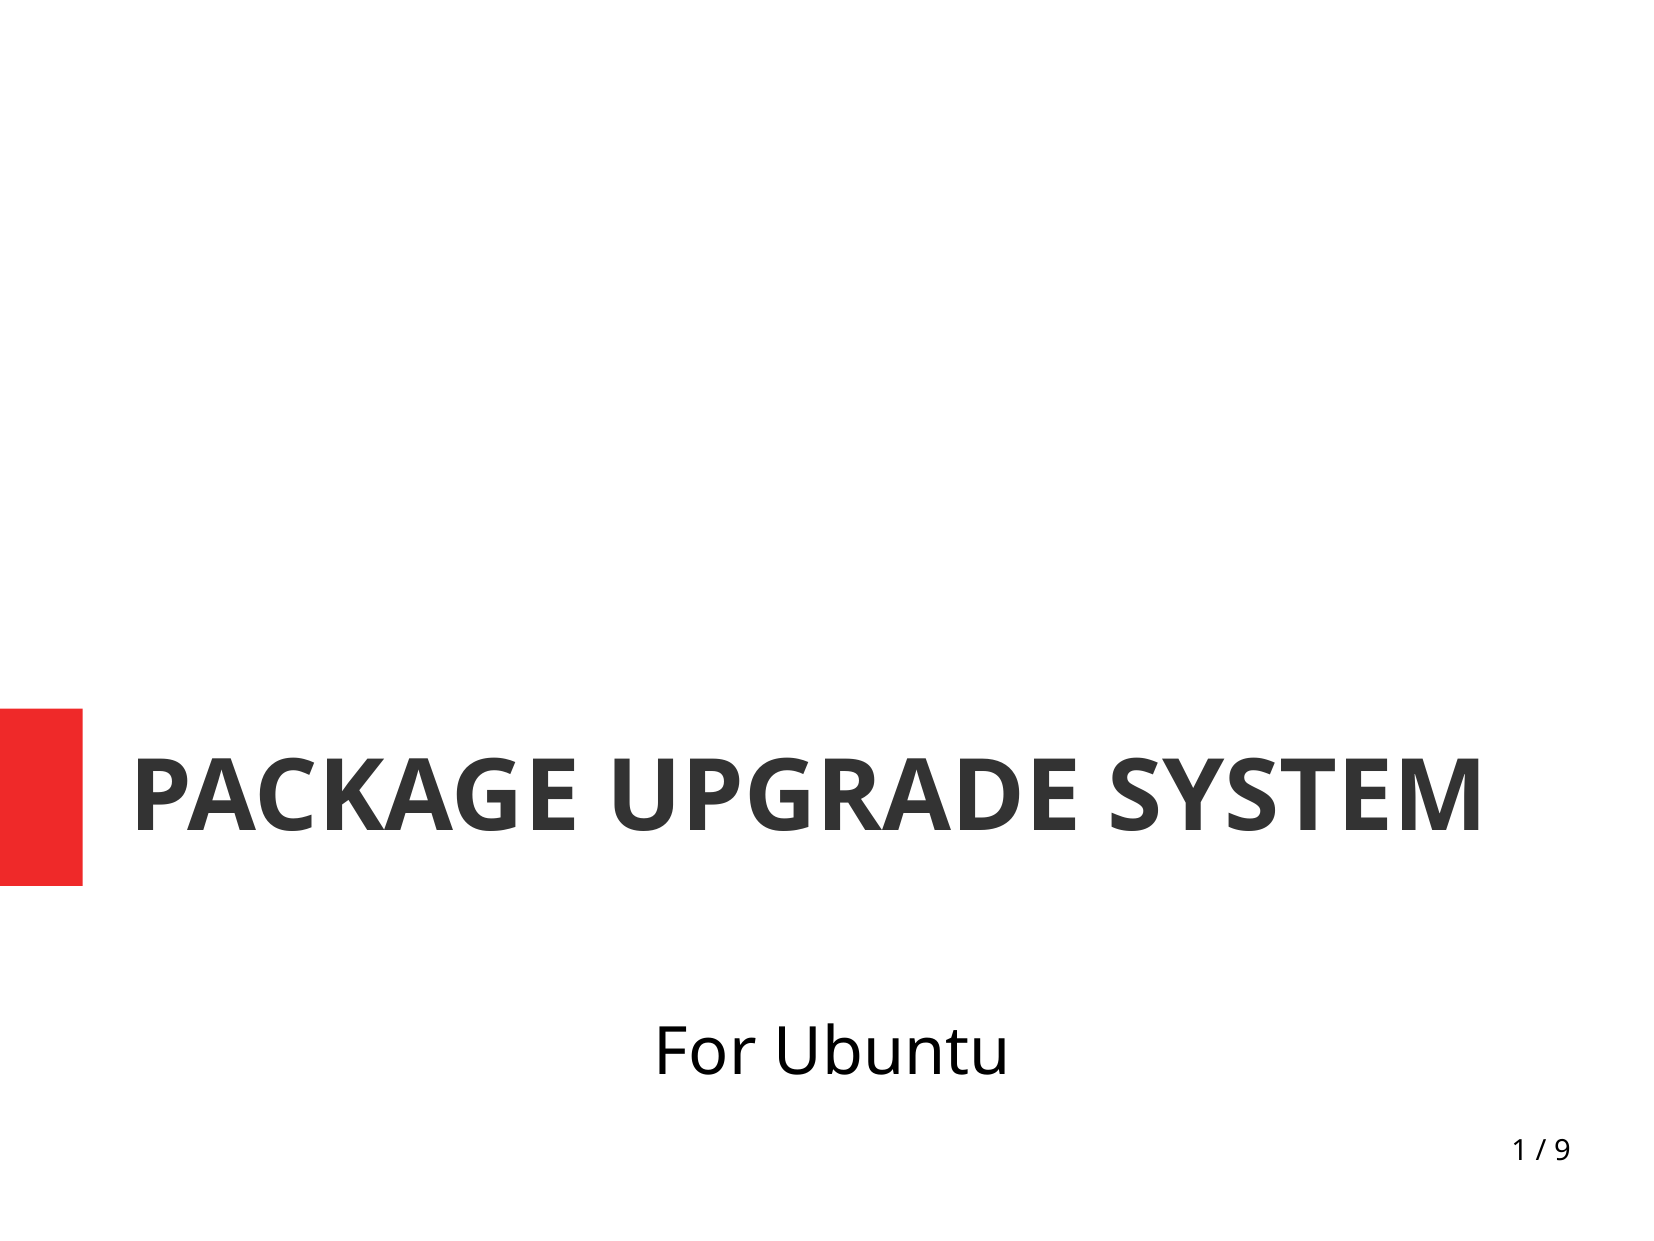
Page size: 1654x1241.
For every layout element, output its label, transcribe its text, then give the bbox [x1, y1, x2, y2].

subtitle For Ubuntu [129, 968, 1536, 1130]
title PACKAGE UPGRADE SYSTEM [129, 655, 1536, 928]
